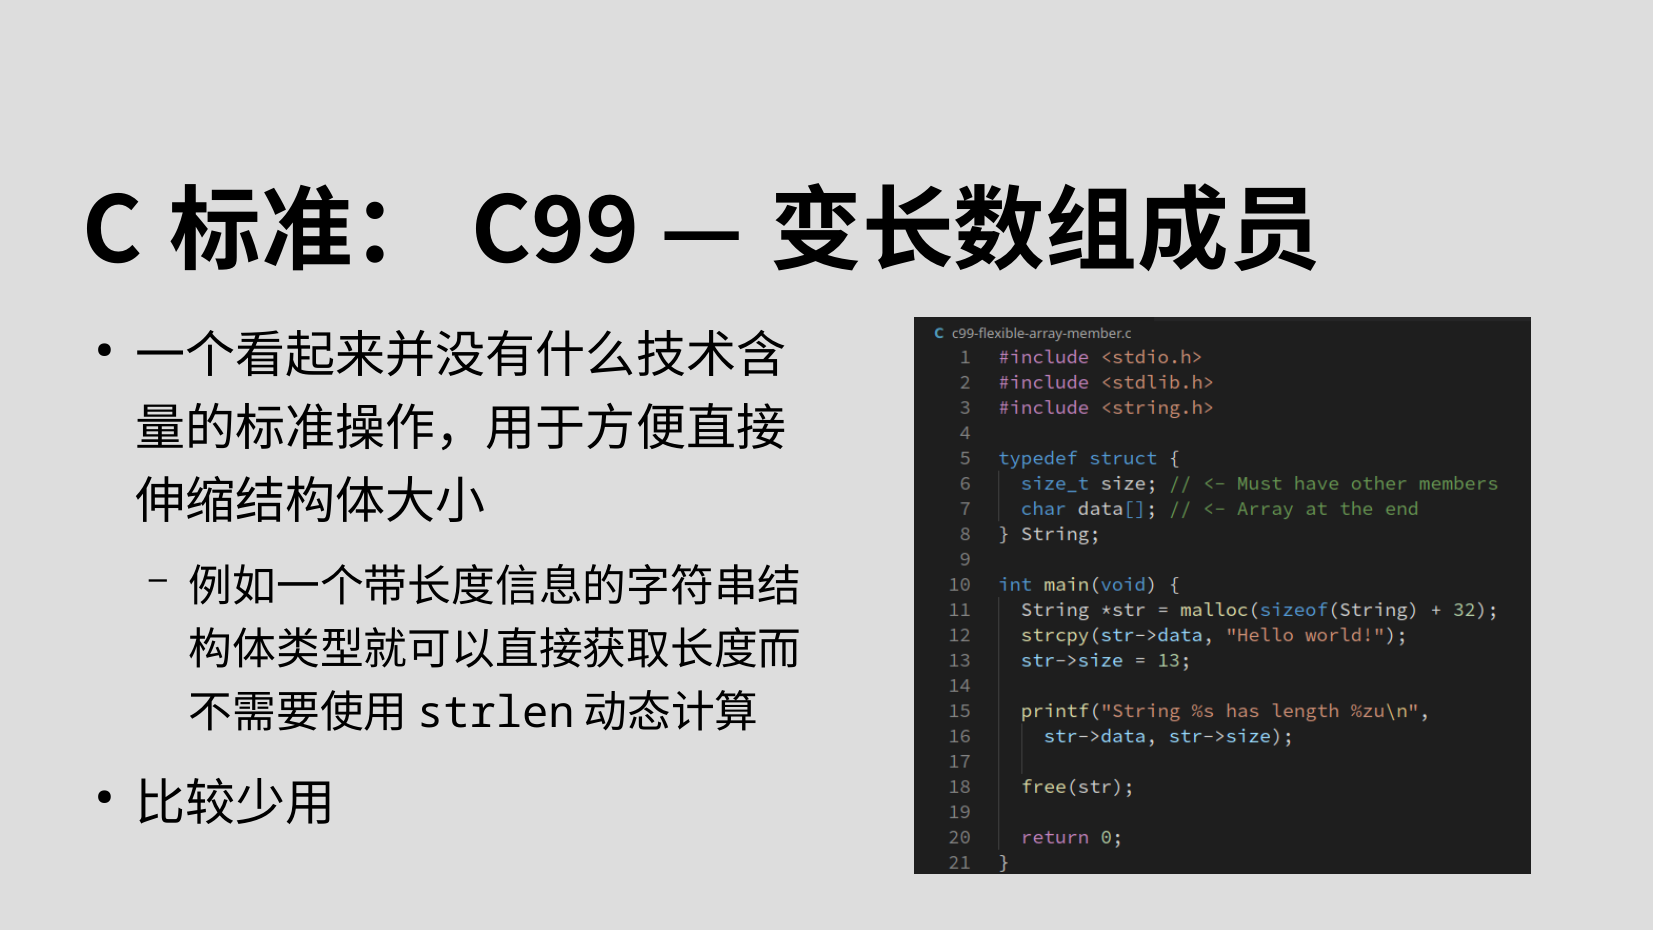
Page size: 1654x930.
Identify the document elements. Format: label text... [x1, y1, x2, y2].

list 一个看起来并没有什么技术含量的标准操作，用于方便直接伸缩结构体大小 例如一个带长度信息的字符串结构体类型就可以直接获取长度而不需要使用strlen动态计算 比较少用 [82, 315, 809, 855]
title C标准：C99 —变长数组成员 [82, 144, 1571, 301]
picture [914, 317, 1531, 874]
